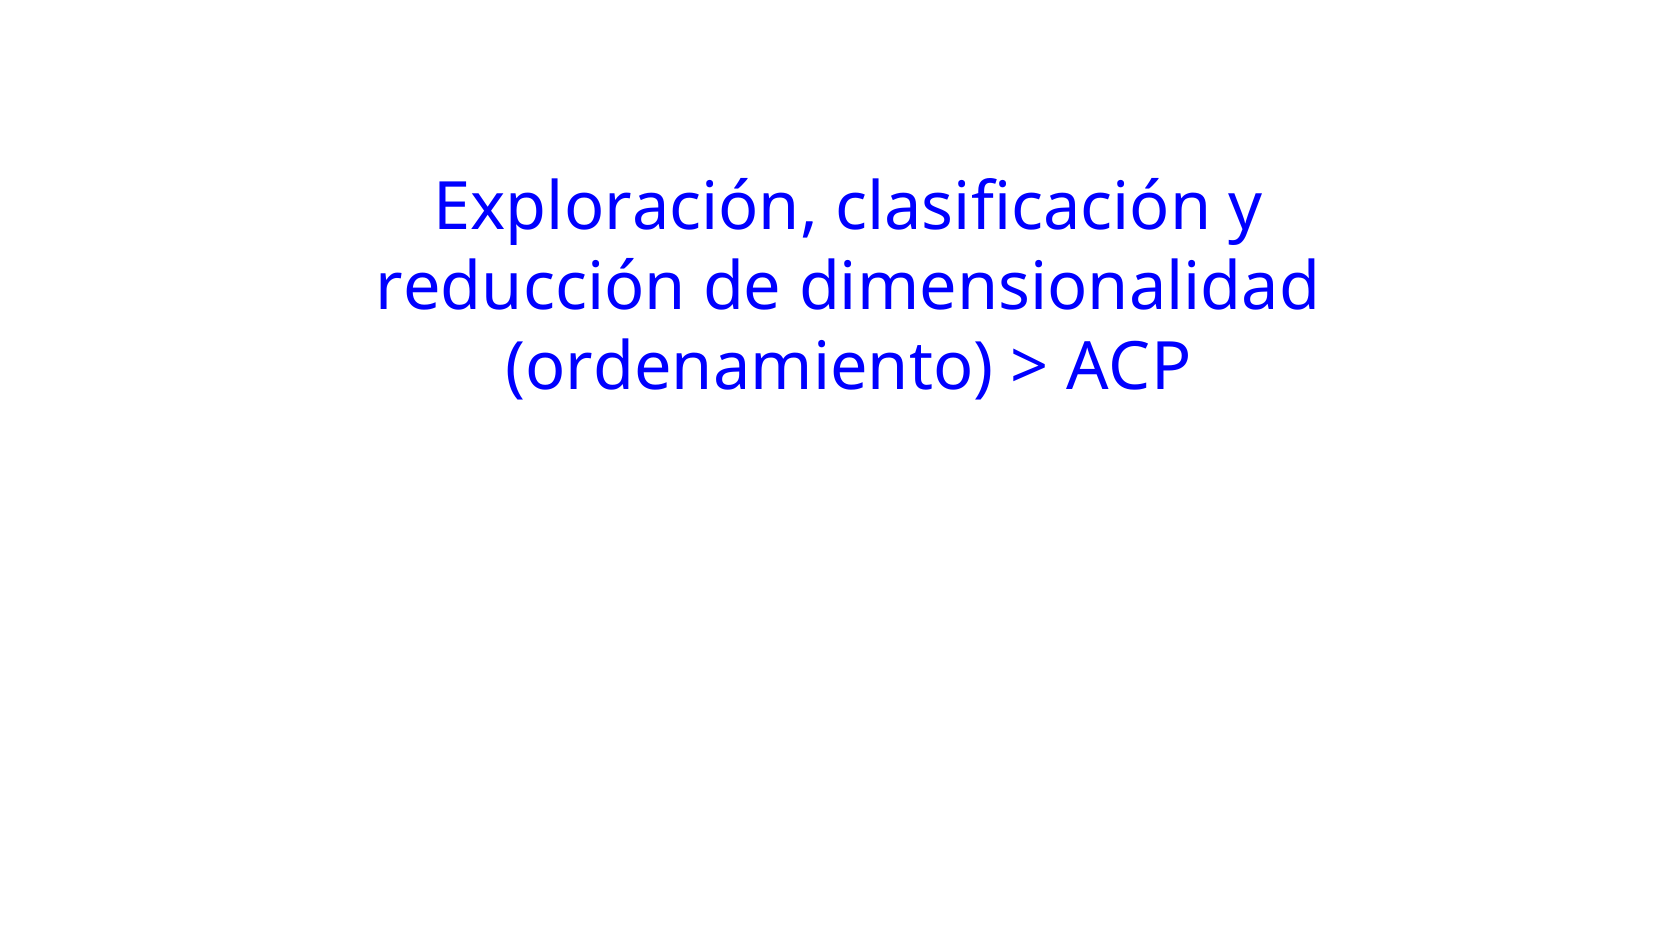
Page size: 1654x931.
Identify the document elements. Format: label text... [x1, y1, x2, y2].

text_box Exploración, clasificación y reducción de dimensionalidad (ordenamiento) > ACP [284, 154, 1414, 411]
